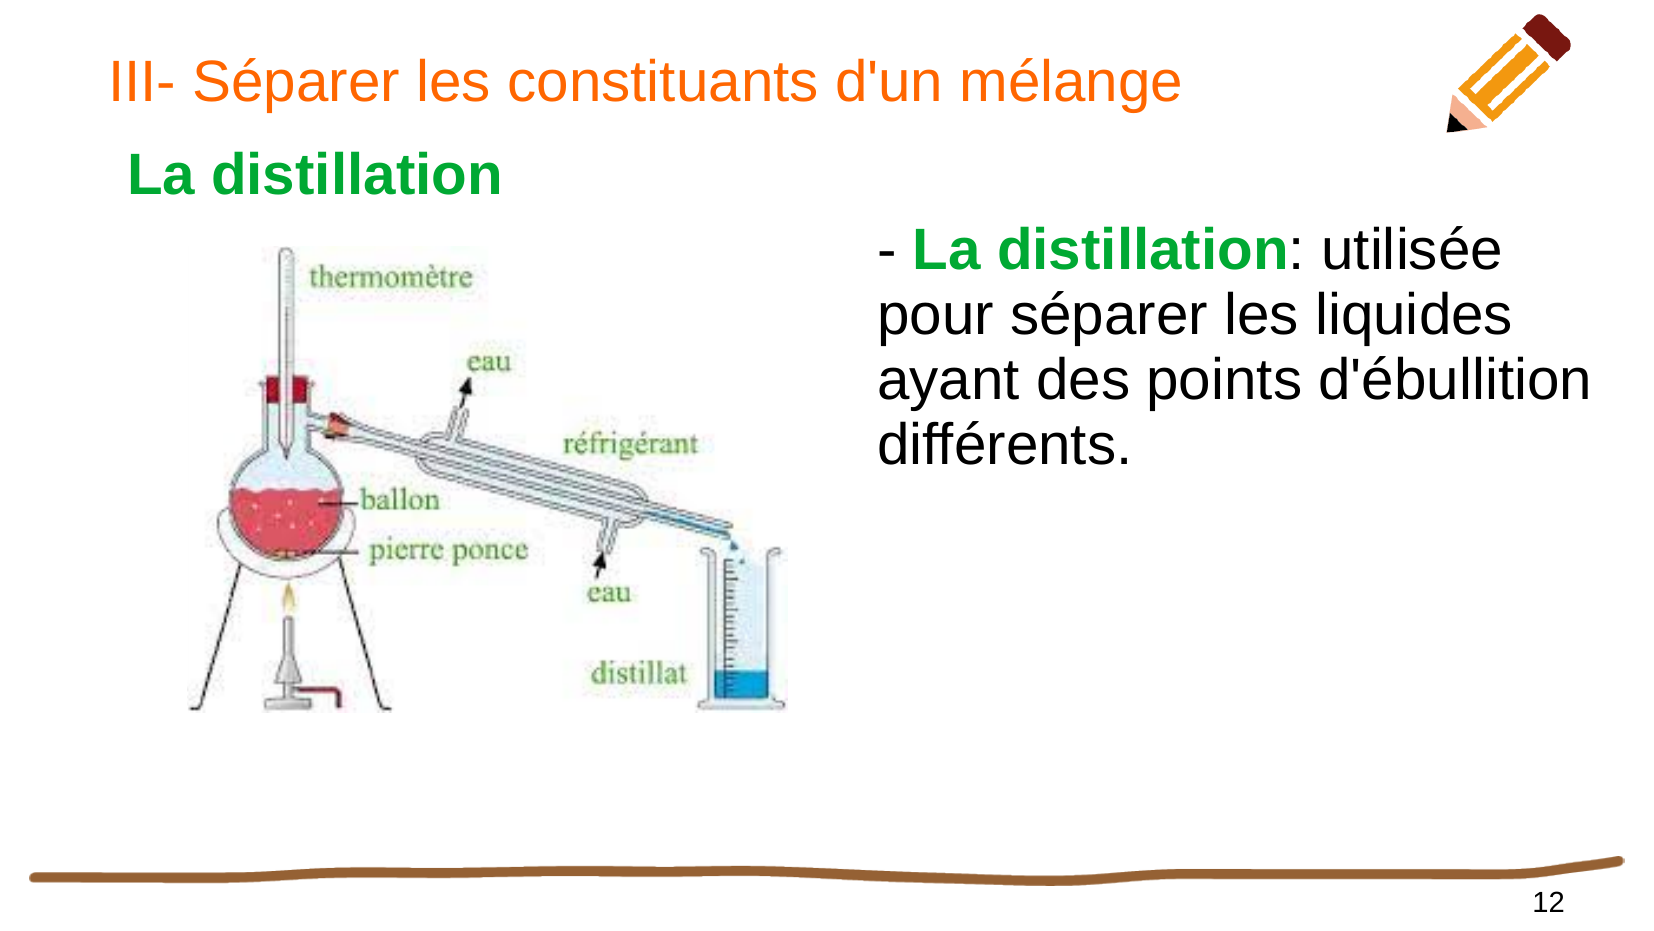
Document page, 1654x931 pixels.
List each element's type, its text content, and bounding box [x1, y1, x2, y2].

picture [29, 856, 1625, 886]
text_box La distillation [112, 134, 526, 226]
text_box - La distillation: utilisée pour séparer les liquides ayant des points d'ébullition différents. [862, 209, 1613, 488]
picture [1446, 14, 1571, 133]
title III- Séparer les constituants d'un mélange [37, 16, 1426, 147]
picture [187, 246, 788, 713]
